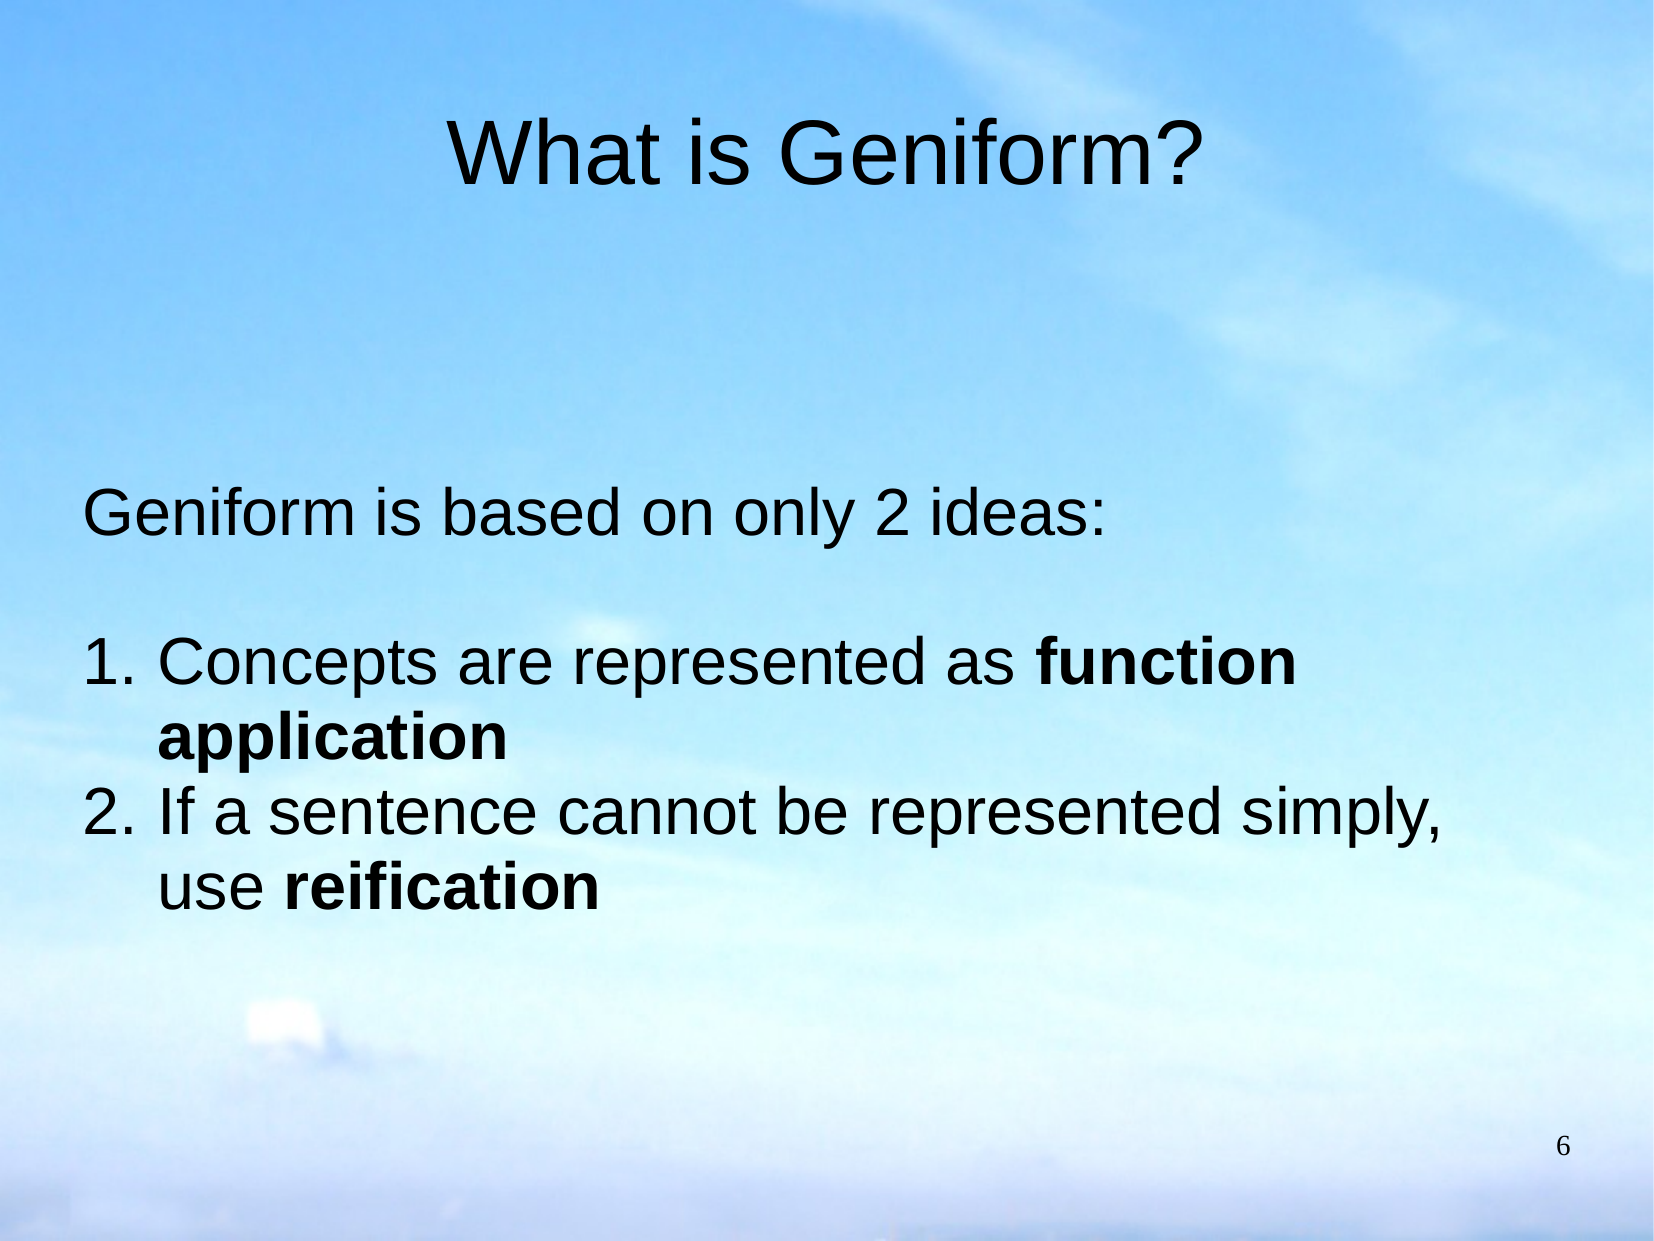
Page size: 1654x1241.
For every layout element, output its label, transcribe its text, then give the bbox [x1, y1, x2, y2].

subtitle Geniform is based on only 2 ideas: Concepts are represented as function application If a sentence cannot be represented simply, use reification [82, 297, 1571, 1102]
picture [0, 0, 1654, 1241]
title What is Geniform? [82, 56, 1571, 250]
